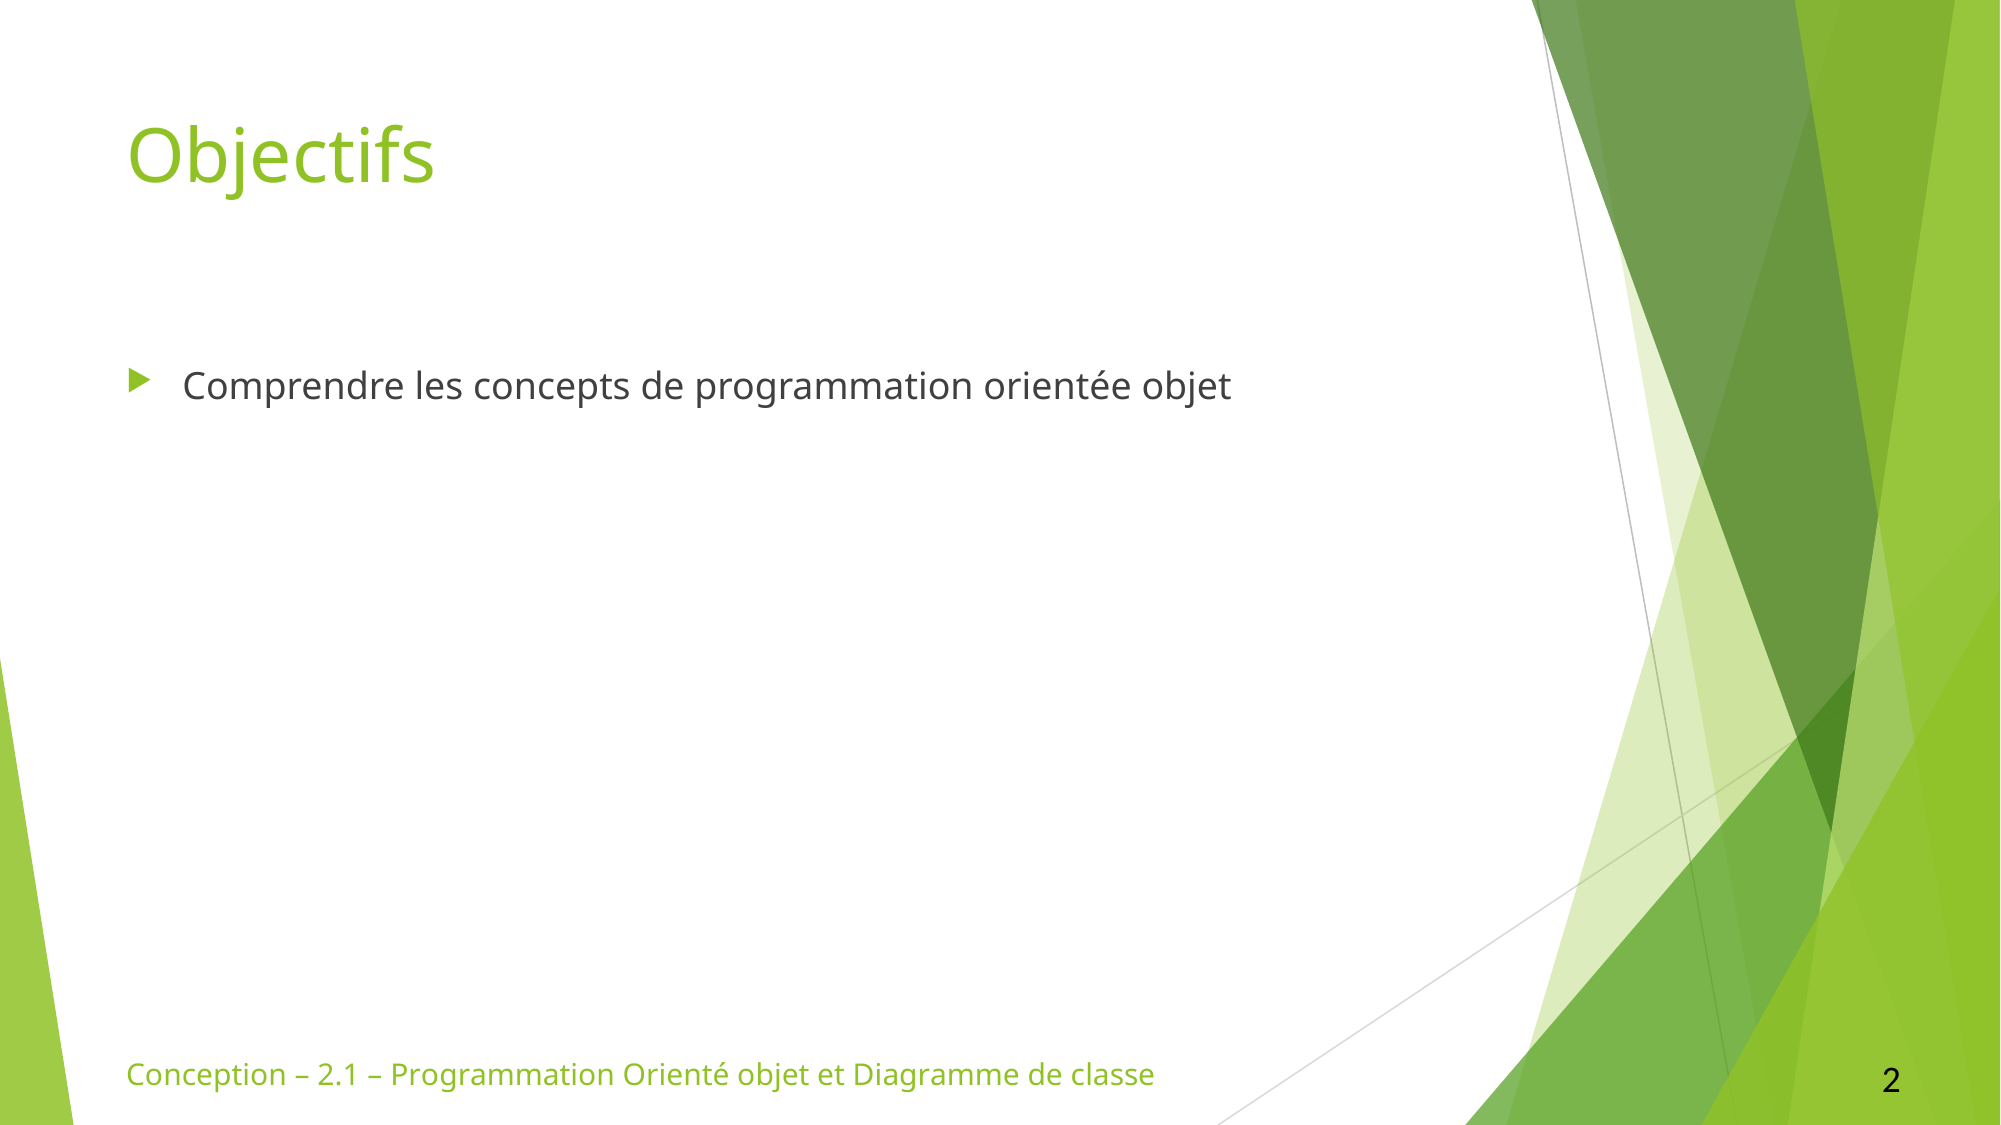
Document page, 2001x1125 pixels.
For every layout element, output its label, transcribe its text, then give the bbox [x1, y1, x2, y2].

list Comprendre les concepts de programmation orientée objet [111, 354, 1522, 992]
text_box [1866, 1047, 1979, 1108]
text_box Conception – 2.1 – Programmation Orienté objet et Diagramme de classe [111, 1047, 1210, 1109]
title Objectifs [111, 99, 1522, 317]
